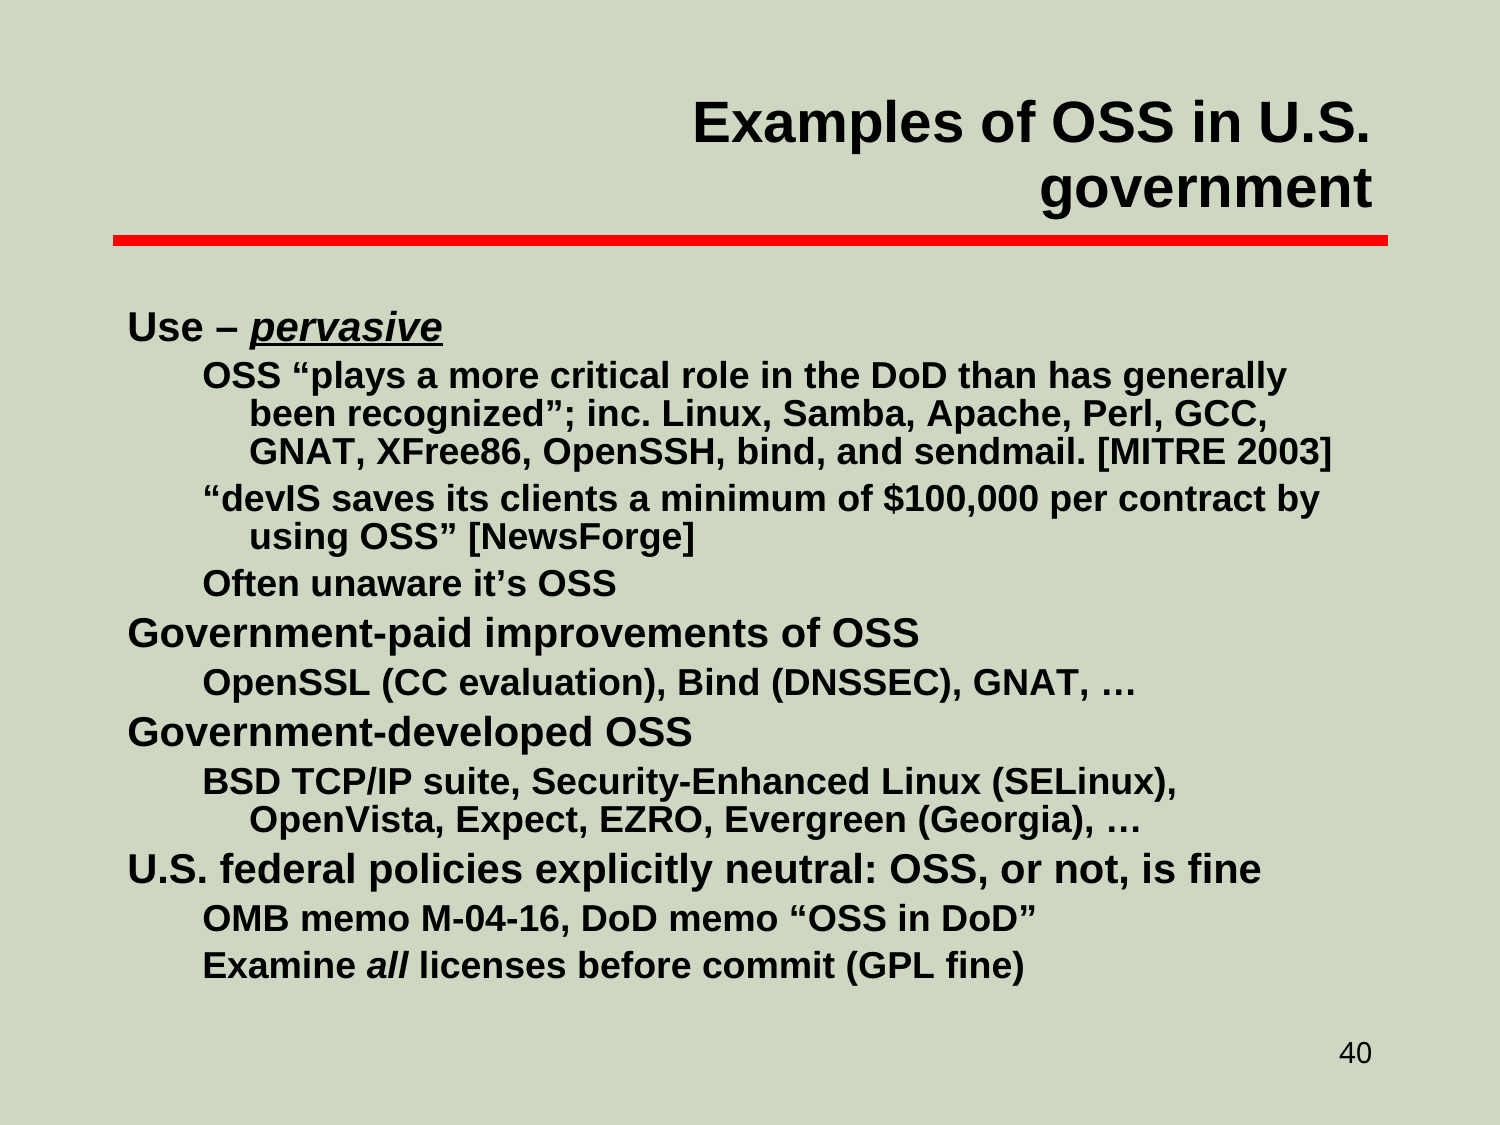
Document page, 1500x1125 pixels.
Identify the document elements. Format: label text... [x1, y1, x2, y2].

title Examples of OSS in U.S. government [337, 81, 1388, 228]
list Use – pervasive OSS “plays a more critical role in the DoD than has generally been recognized”; inc. Linux, Samba, Apache, Perl, GCC, GNAT, XFree86, OpenSSH, bind, and sendmail. [MITRE 2003] “devIS saves its clients a minimum of $100,000 per contract by using OSS” [NewsForge] Often unaware it’s OSS Government-paid improvements of OSS OpenSSL (CC evaluation), Bind (DNSSEC), GNAT, … Government-developed OSS BSD TCP/IP suite, Security-Enhanced Linux (SELinux), OpenVista, Expect, EZRO, Evergreen (Georgia), … U.S. federal policies explicitly neutral: OSS, or not, is fine OMB memo M-04-16, DoD memo “OSS in DoD” Examine all licenses before commit (GPL fine) [112, 299, 1388, 1092]
